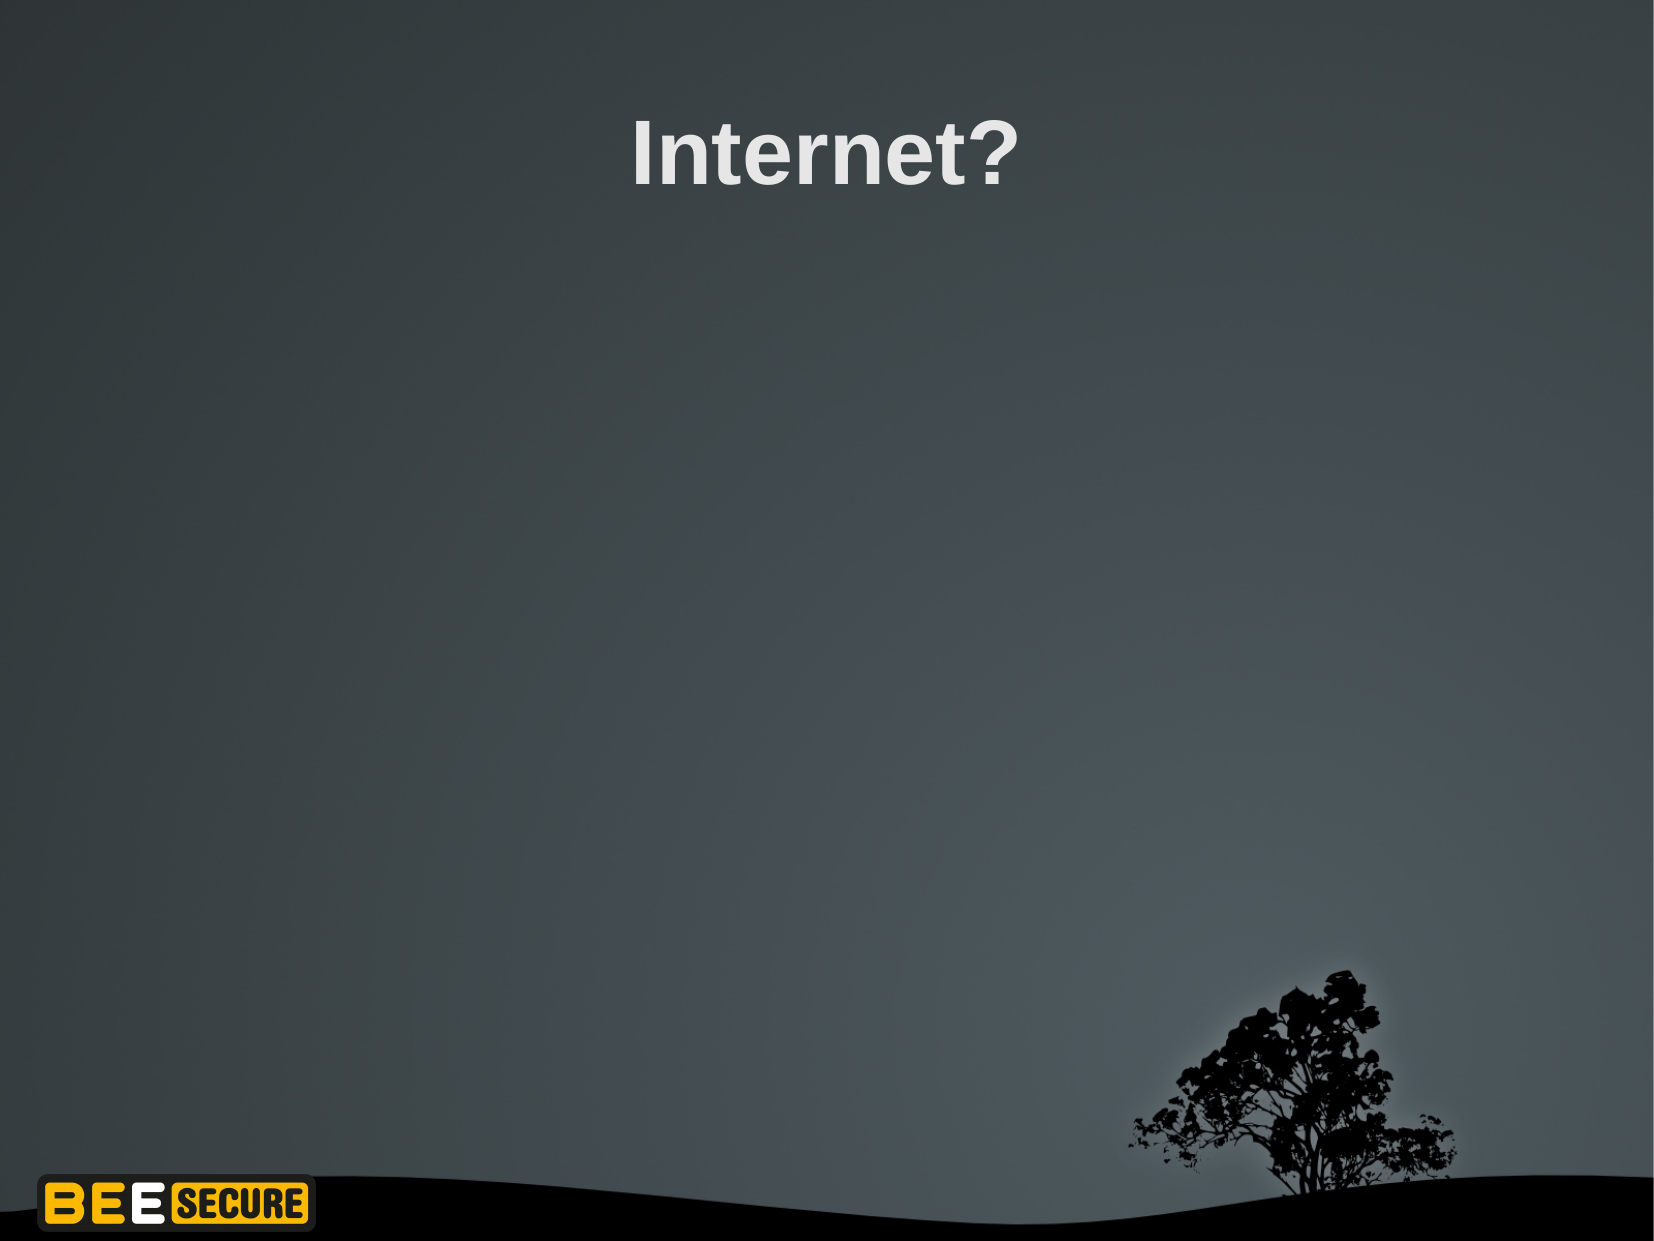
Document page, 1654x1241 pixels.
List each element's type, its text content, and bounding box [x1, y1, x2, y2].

title Internet? [82, 49, 1571, 257]
picture [0, 0, 1654, 1241]
